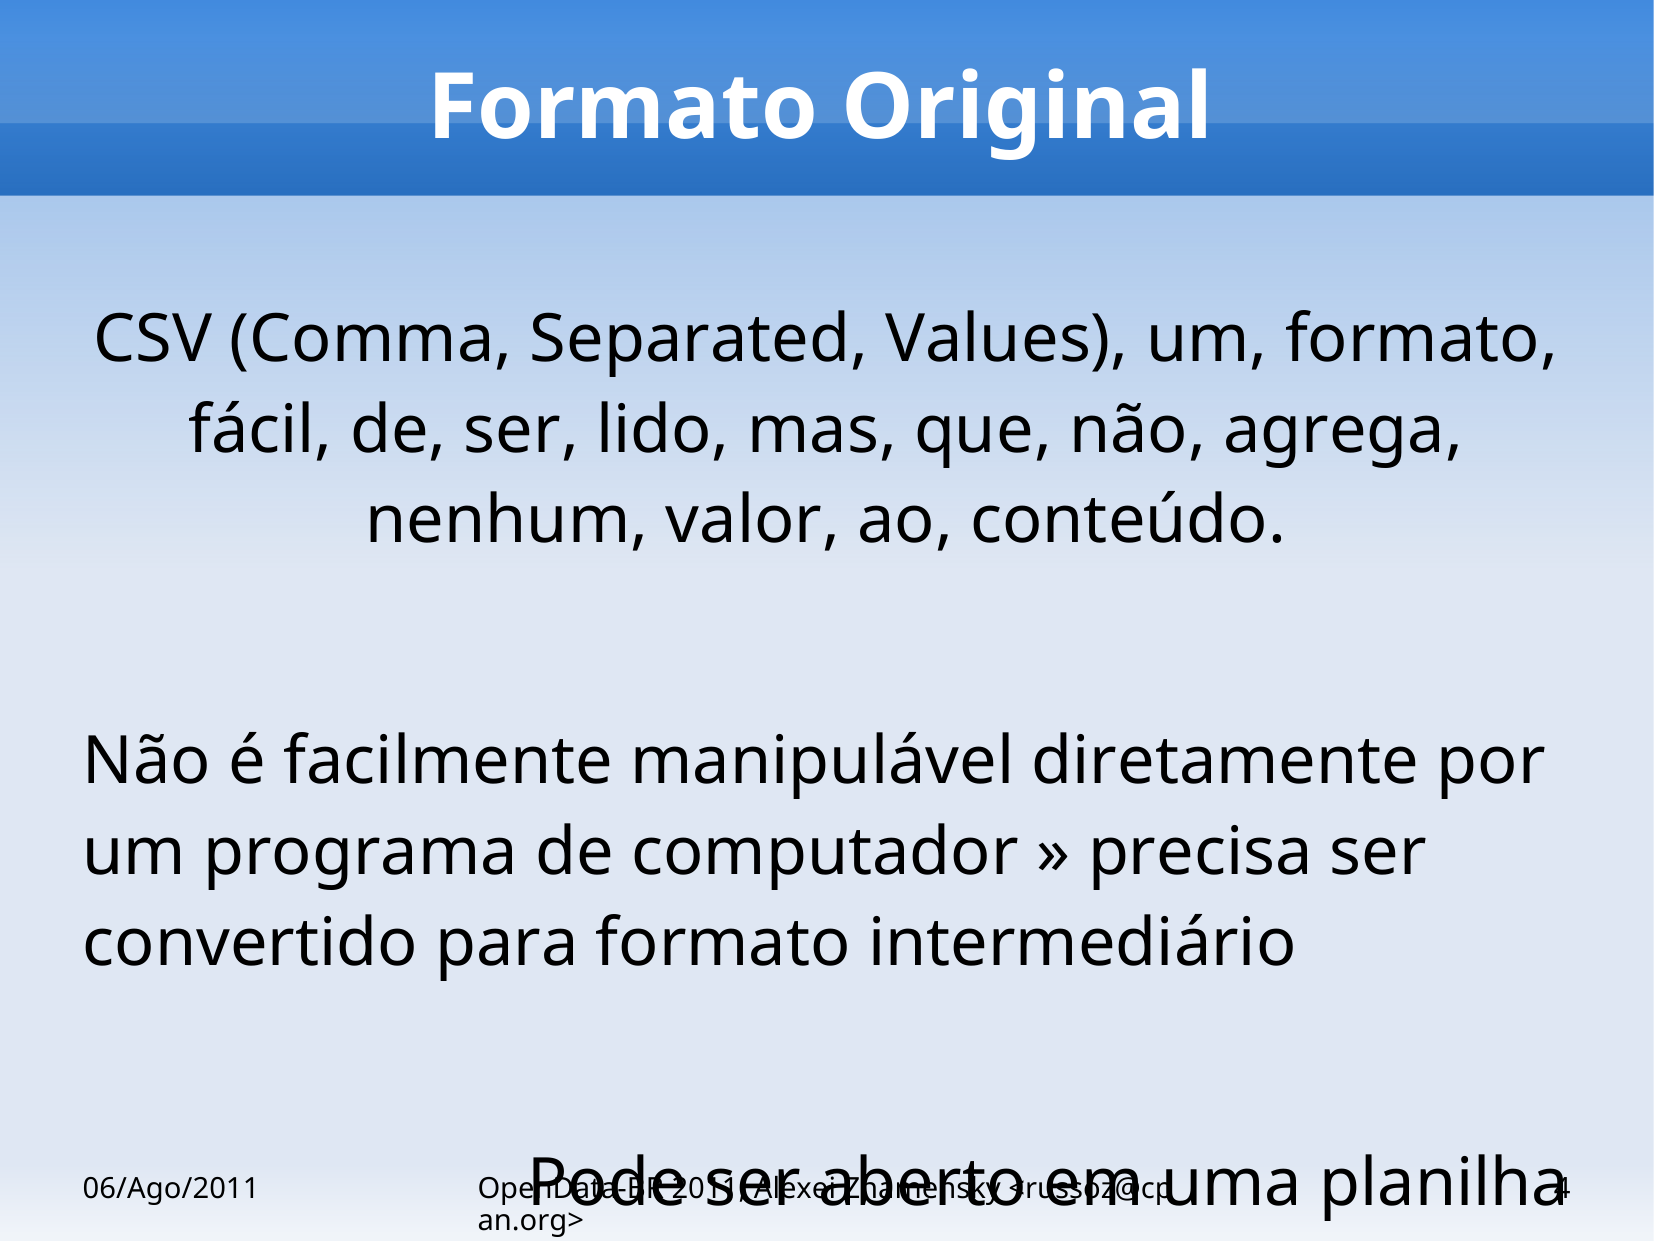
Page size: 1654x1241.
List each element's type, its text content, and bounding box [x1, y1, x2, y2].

picture [0, 0, 1654, 1241]
title Formato Original [76, 0, 1565, 208]
list CSV (Comma, Separated, Values), um, formato, fácil, de, ser, lido, mas, que, não, agrega, nenhum, valor, ao, conteúdo. Não é facilmente manipulável diretamente por um programa de computador » precisa ser convertido para formato intermediário Pode ser aberto em uma planilha [82, 290, 1571, 1107]
